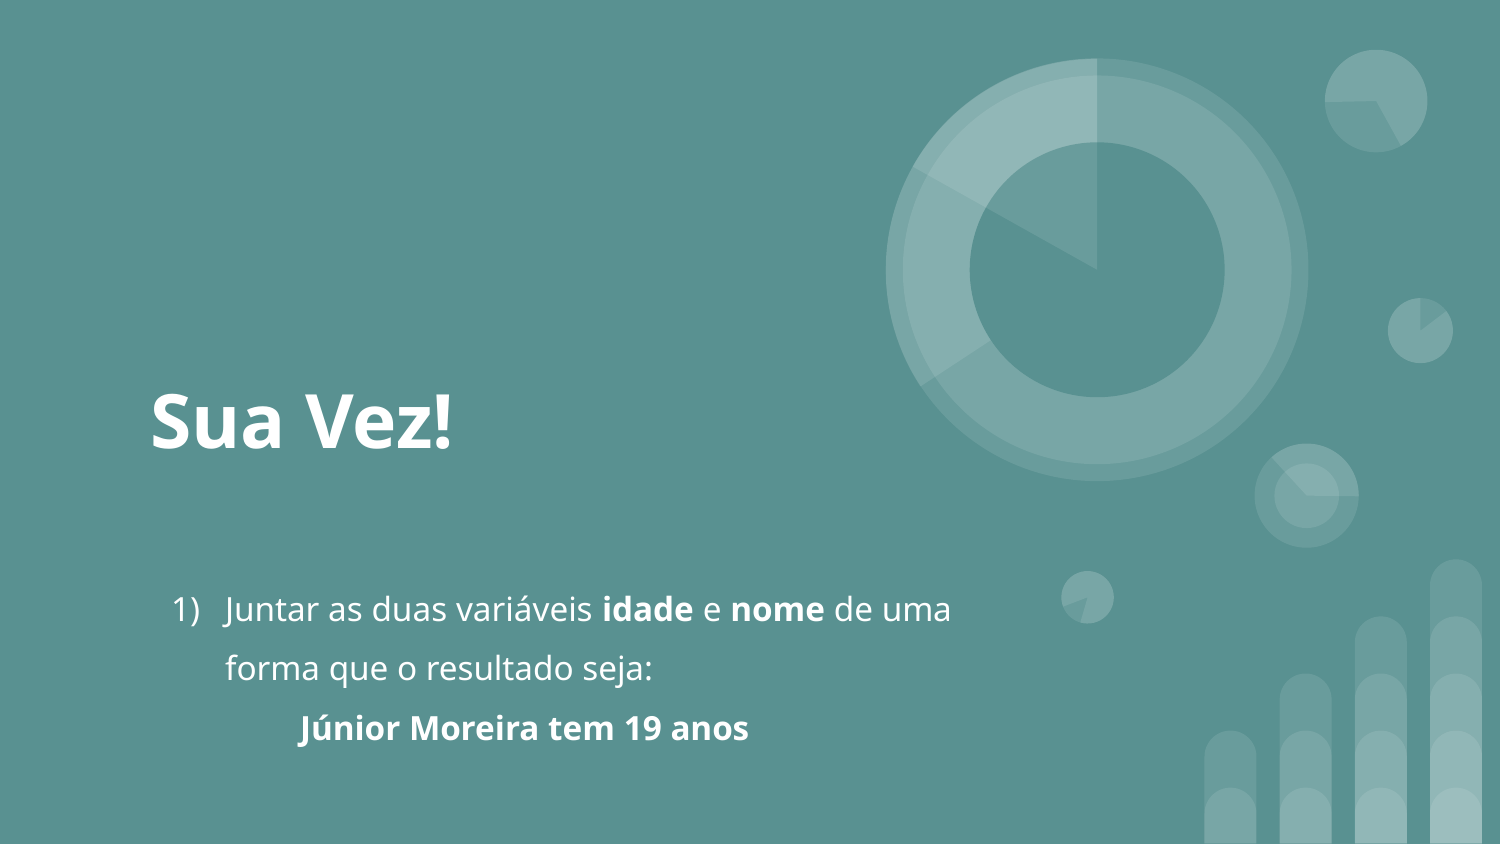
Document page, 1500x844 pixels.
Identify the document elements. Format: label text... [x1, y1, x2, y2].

title Sua Vez! [135, 264, 834, 552]
subtitle Juntar as duas variáveis idade e nome de uma forma que o resultado seja: Júnior Moreira tem 19 anos [135, 552, 971, 814]
